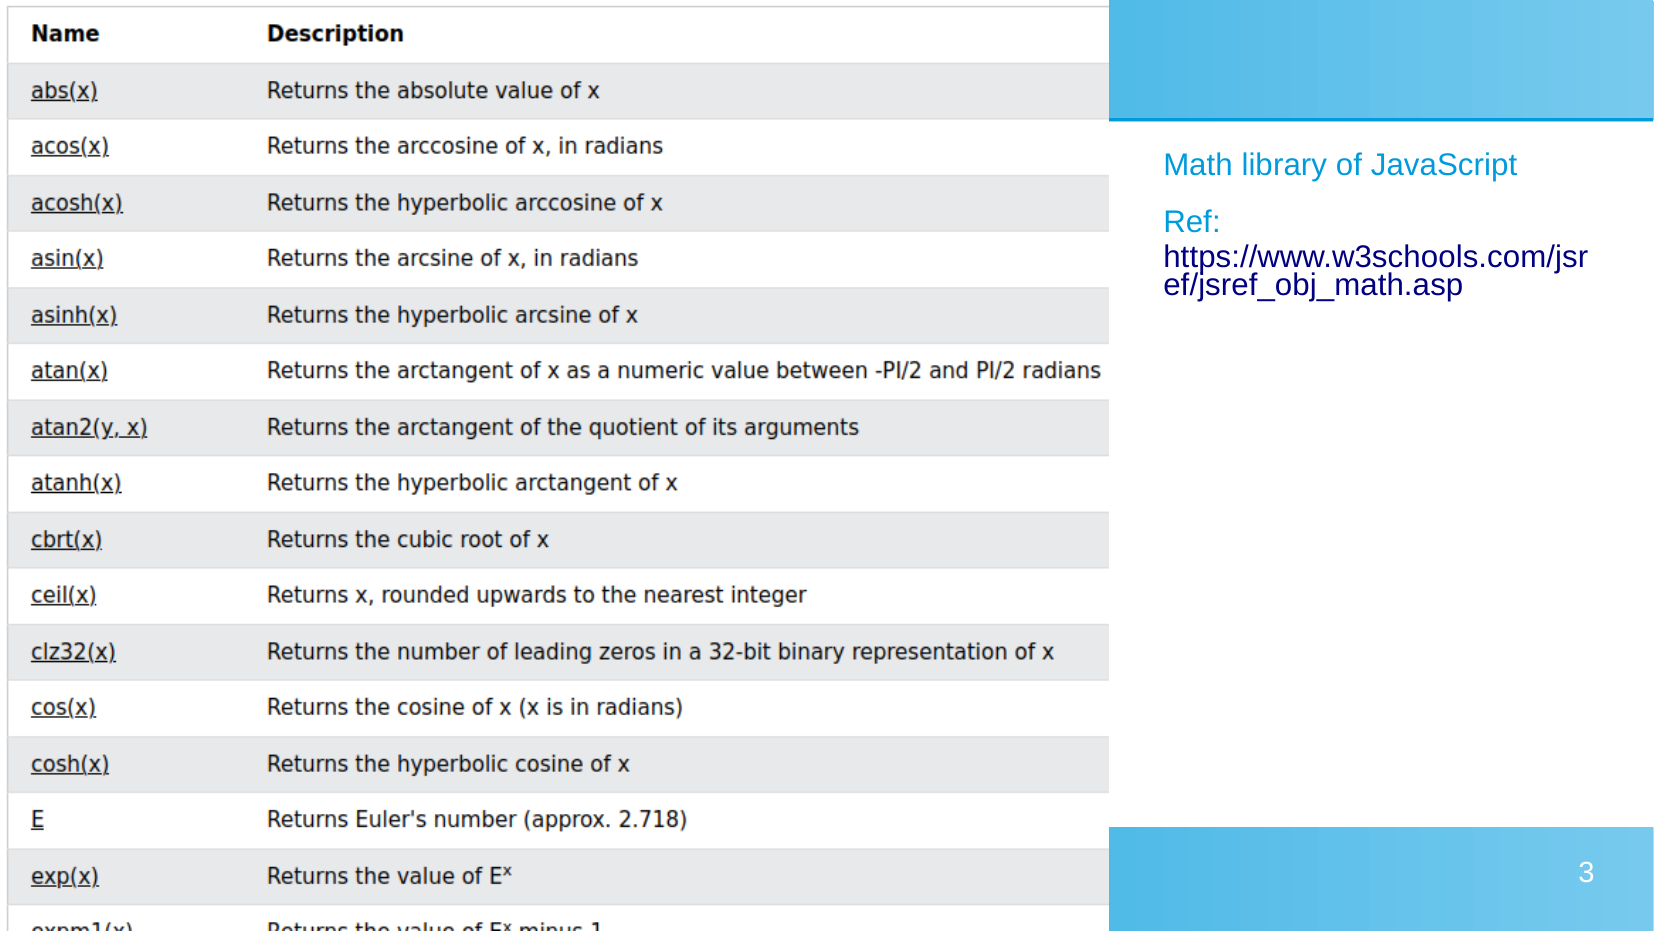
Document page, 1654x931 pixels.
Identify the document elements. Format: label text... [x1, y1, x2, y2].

picture [0, 0, 1109, 931]
list Math library of JavaScript Ref: https://www.w3schools.com/jsref/jsref_obj_math.asp [1109, 147, 1595, 739]
